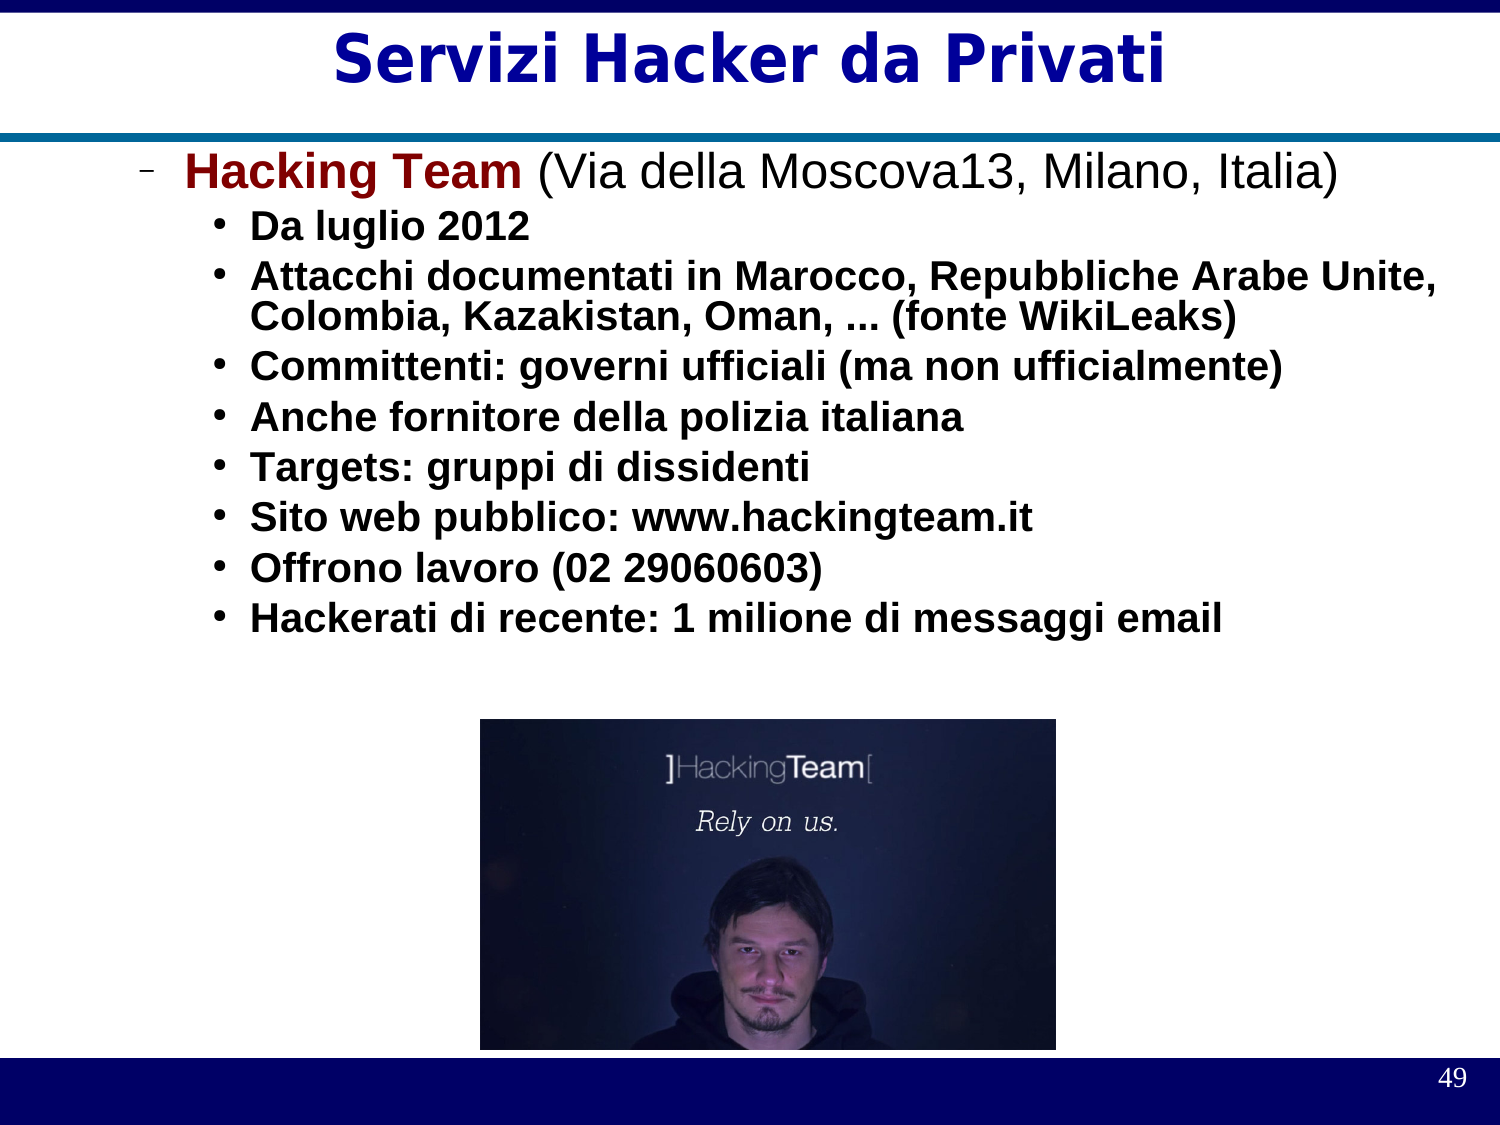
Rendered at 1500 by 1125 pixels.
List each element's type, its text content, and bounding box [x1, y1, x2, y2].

title Servizi Hacker da Privati [62, 0, 1438, 126]
picture [480, 719, 1056, 1051]
list Hacking Team (Via della Moscova13, Milano, Italia) Da luglio 2012 Attacchi documentati in Marocco, Repubbliche Arabe Unite, Colombia, Kazakistan, Oman, ... (fonte WikiLeaks) Committenti: governi ufficiali (ma non ufficialmente) Anche fornitore della polizia italiana Targets: gruppi di dissidenti Sito web pubblico: www.hackingteam.it Offrono lavoro (02 29060603) Hackerati di recente: 1 milione di messaggi email [62, 149, 1438, 984]
